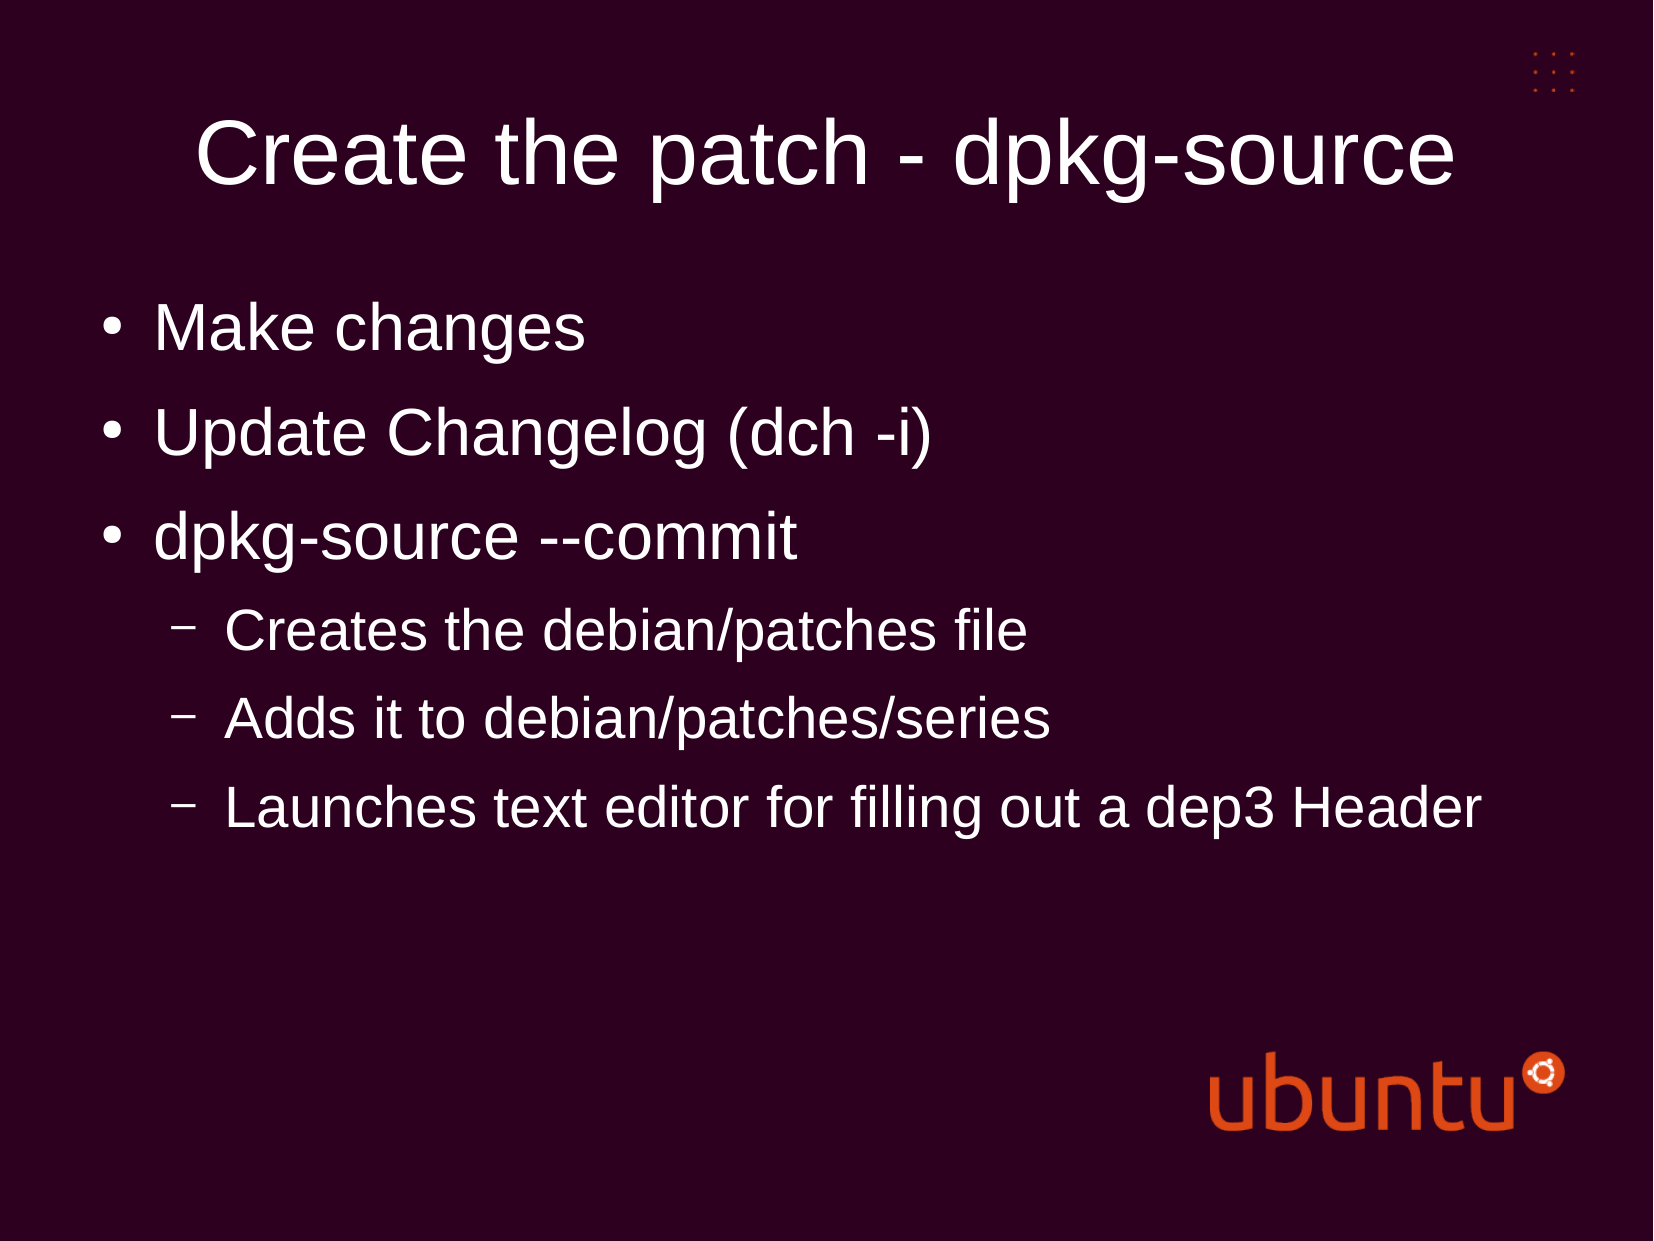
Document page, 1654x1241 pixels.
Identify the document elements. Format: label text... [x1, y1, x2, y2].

list Make changes Update Changelog (dch -i) dpkg-source --commit Creates the debian/patches file Adds it to debian/patches/series Launches text editor for filling out a dep3 Header [82, 290, 1571, 1010]
picture [1121, 960, 1653, 1223]
title Create the patch - dpkg-source [82, 49, 1571, 257]
picture [1571, 49, 1575, 94]
